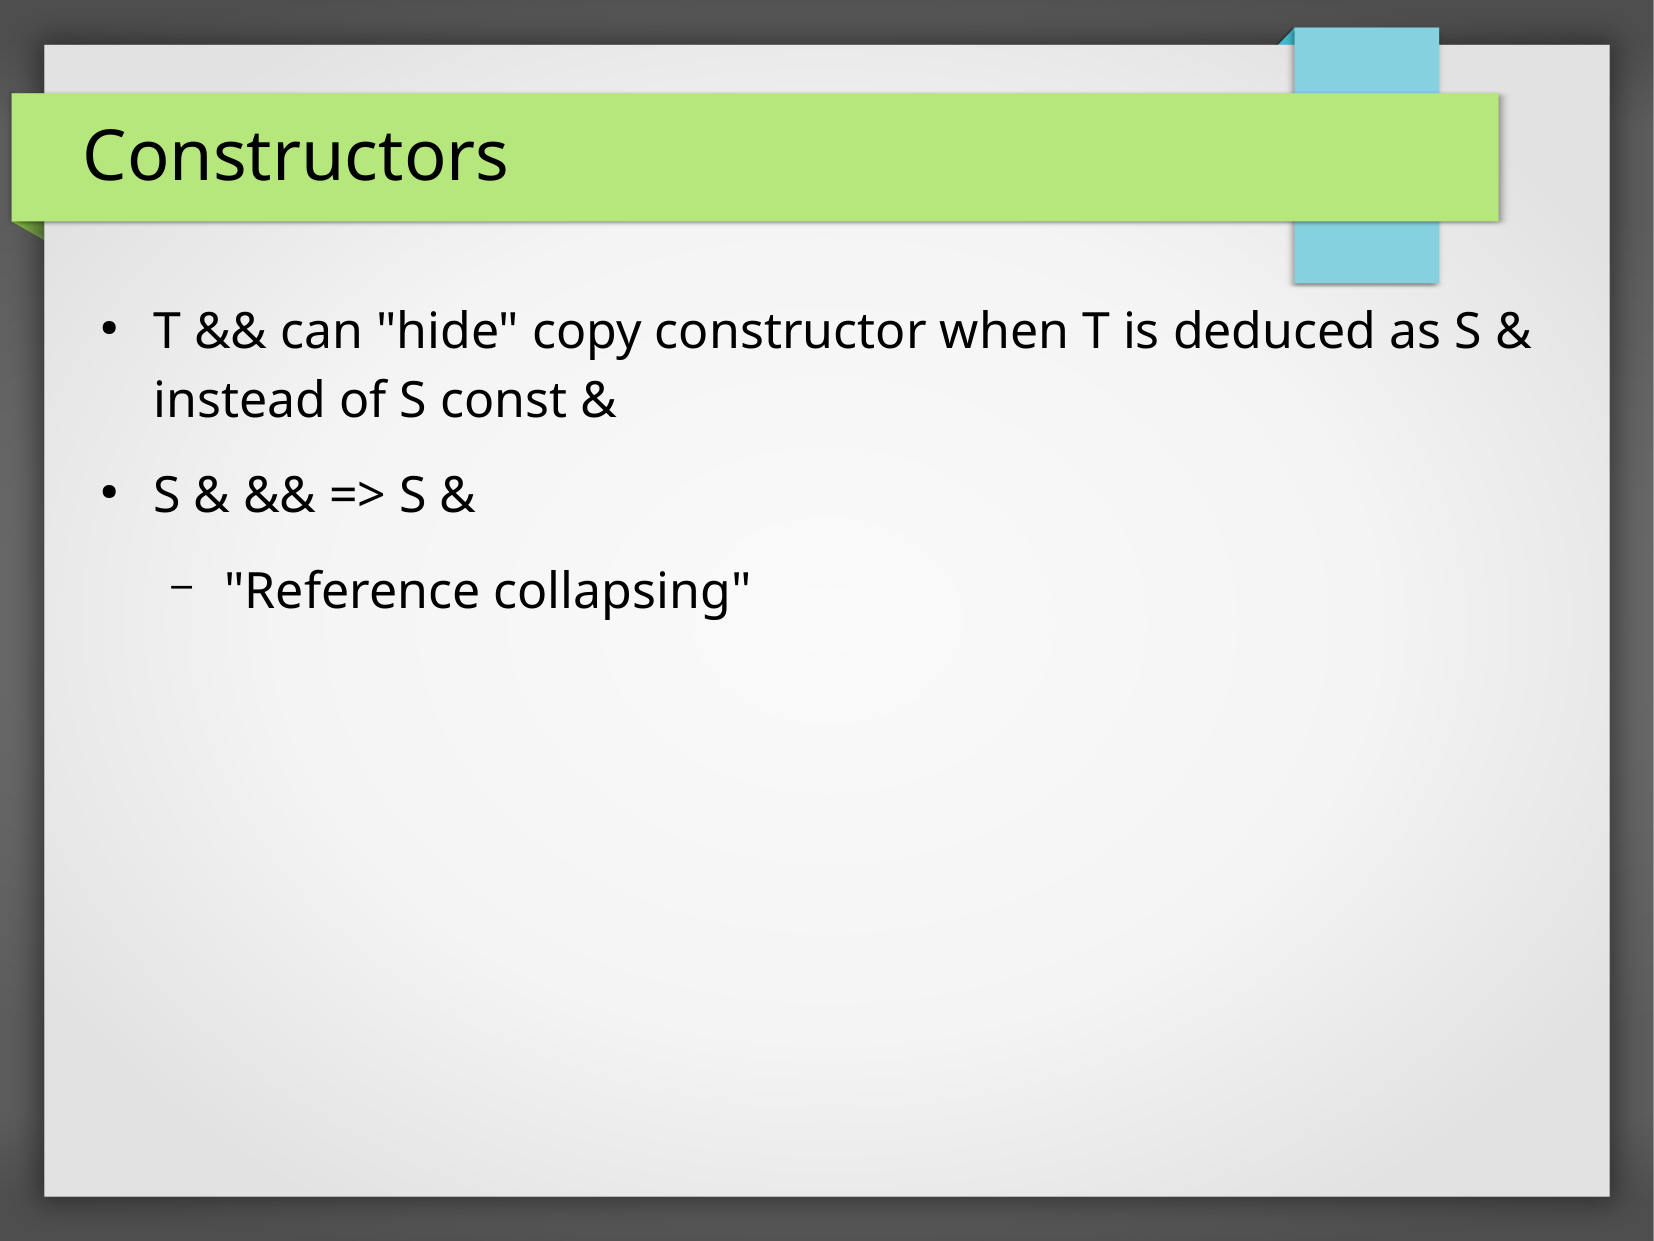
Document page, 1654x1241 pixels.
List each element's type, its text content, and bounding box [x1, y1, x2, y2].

list T && can "hide" copy constructor when T is deduced as S & instead of S const & S & && => S & "Reference collapsing" [82, 295, 1571, 1015]
picture [0, 0, 1654, 1241]
title Constructors [82, 94, 1264, 213]
